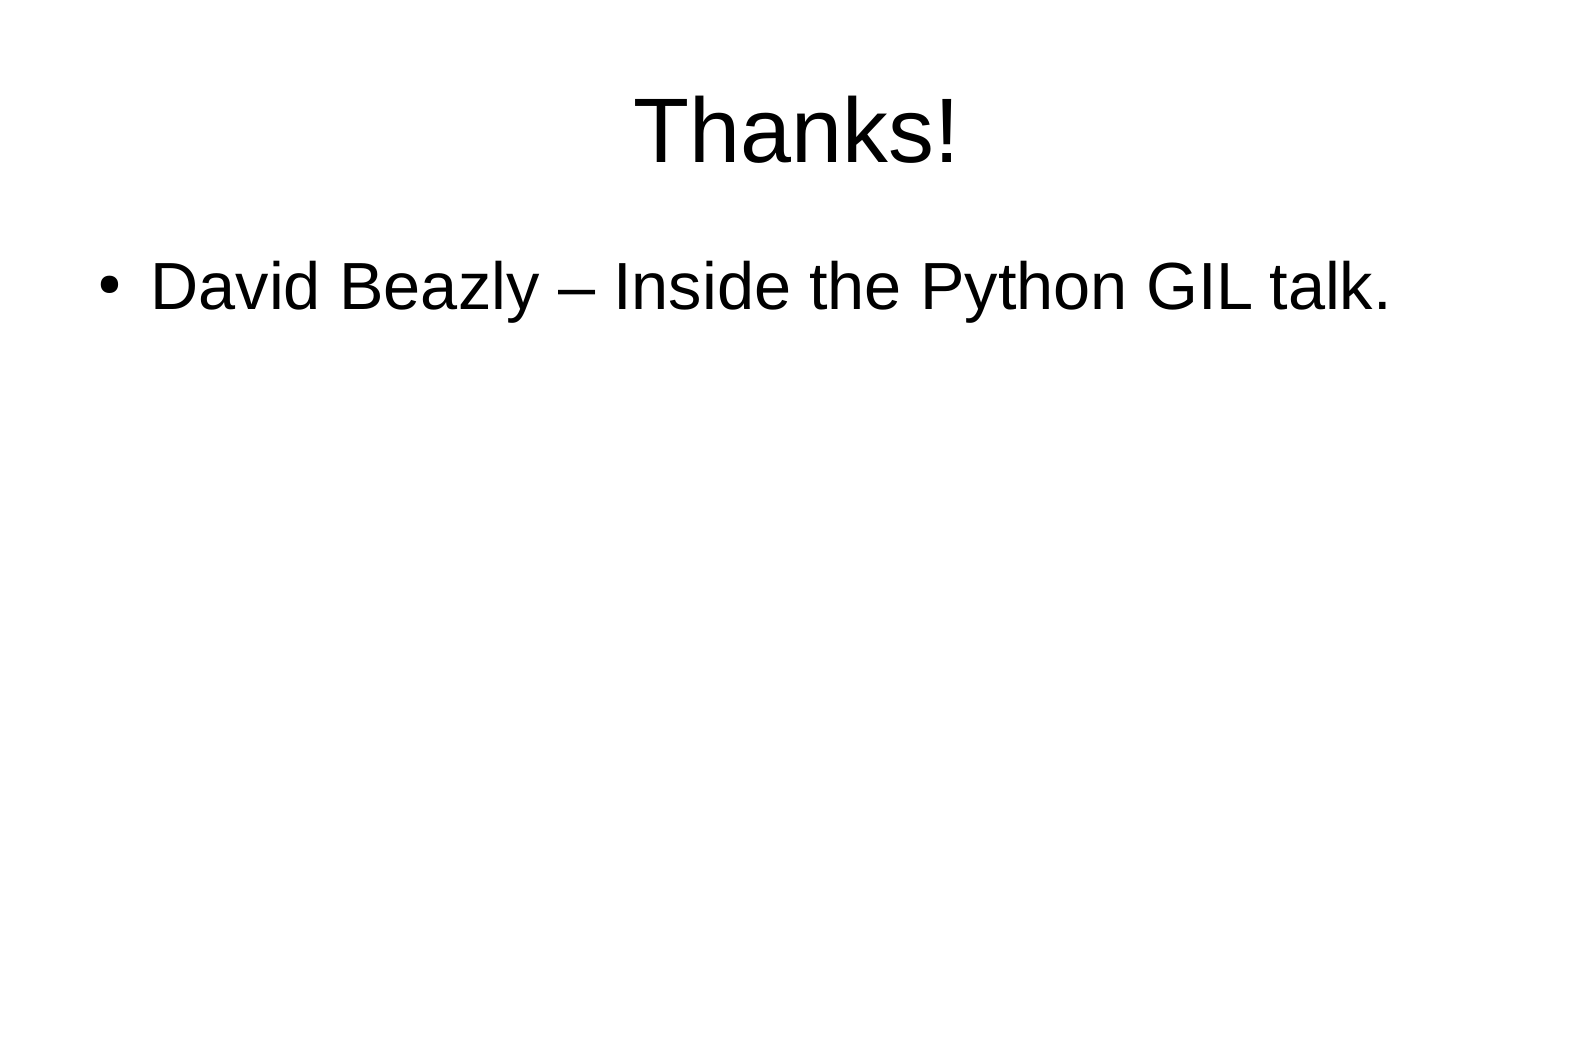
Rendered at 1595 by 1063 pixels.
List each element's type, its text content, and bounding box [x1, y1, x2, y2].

list David Beazly – Inside the Python GIL talk. [79, 248, 1515, 951]
title Thanks! [79, 49, 1515, 213]
